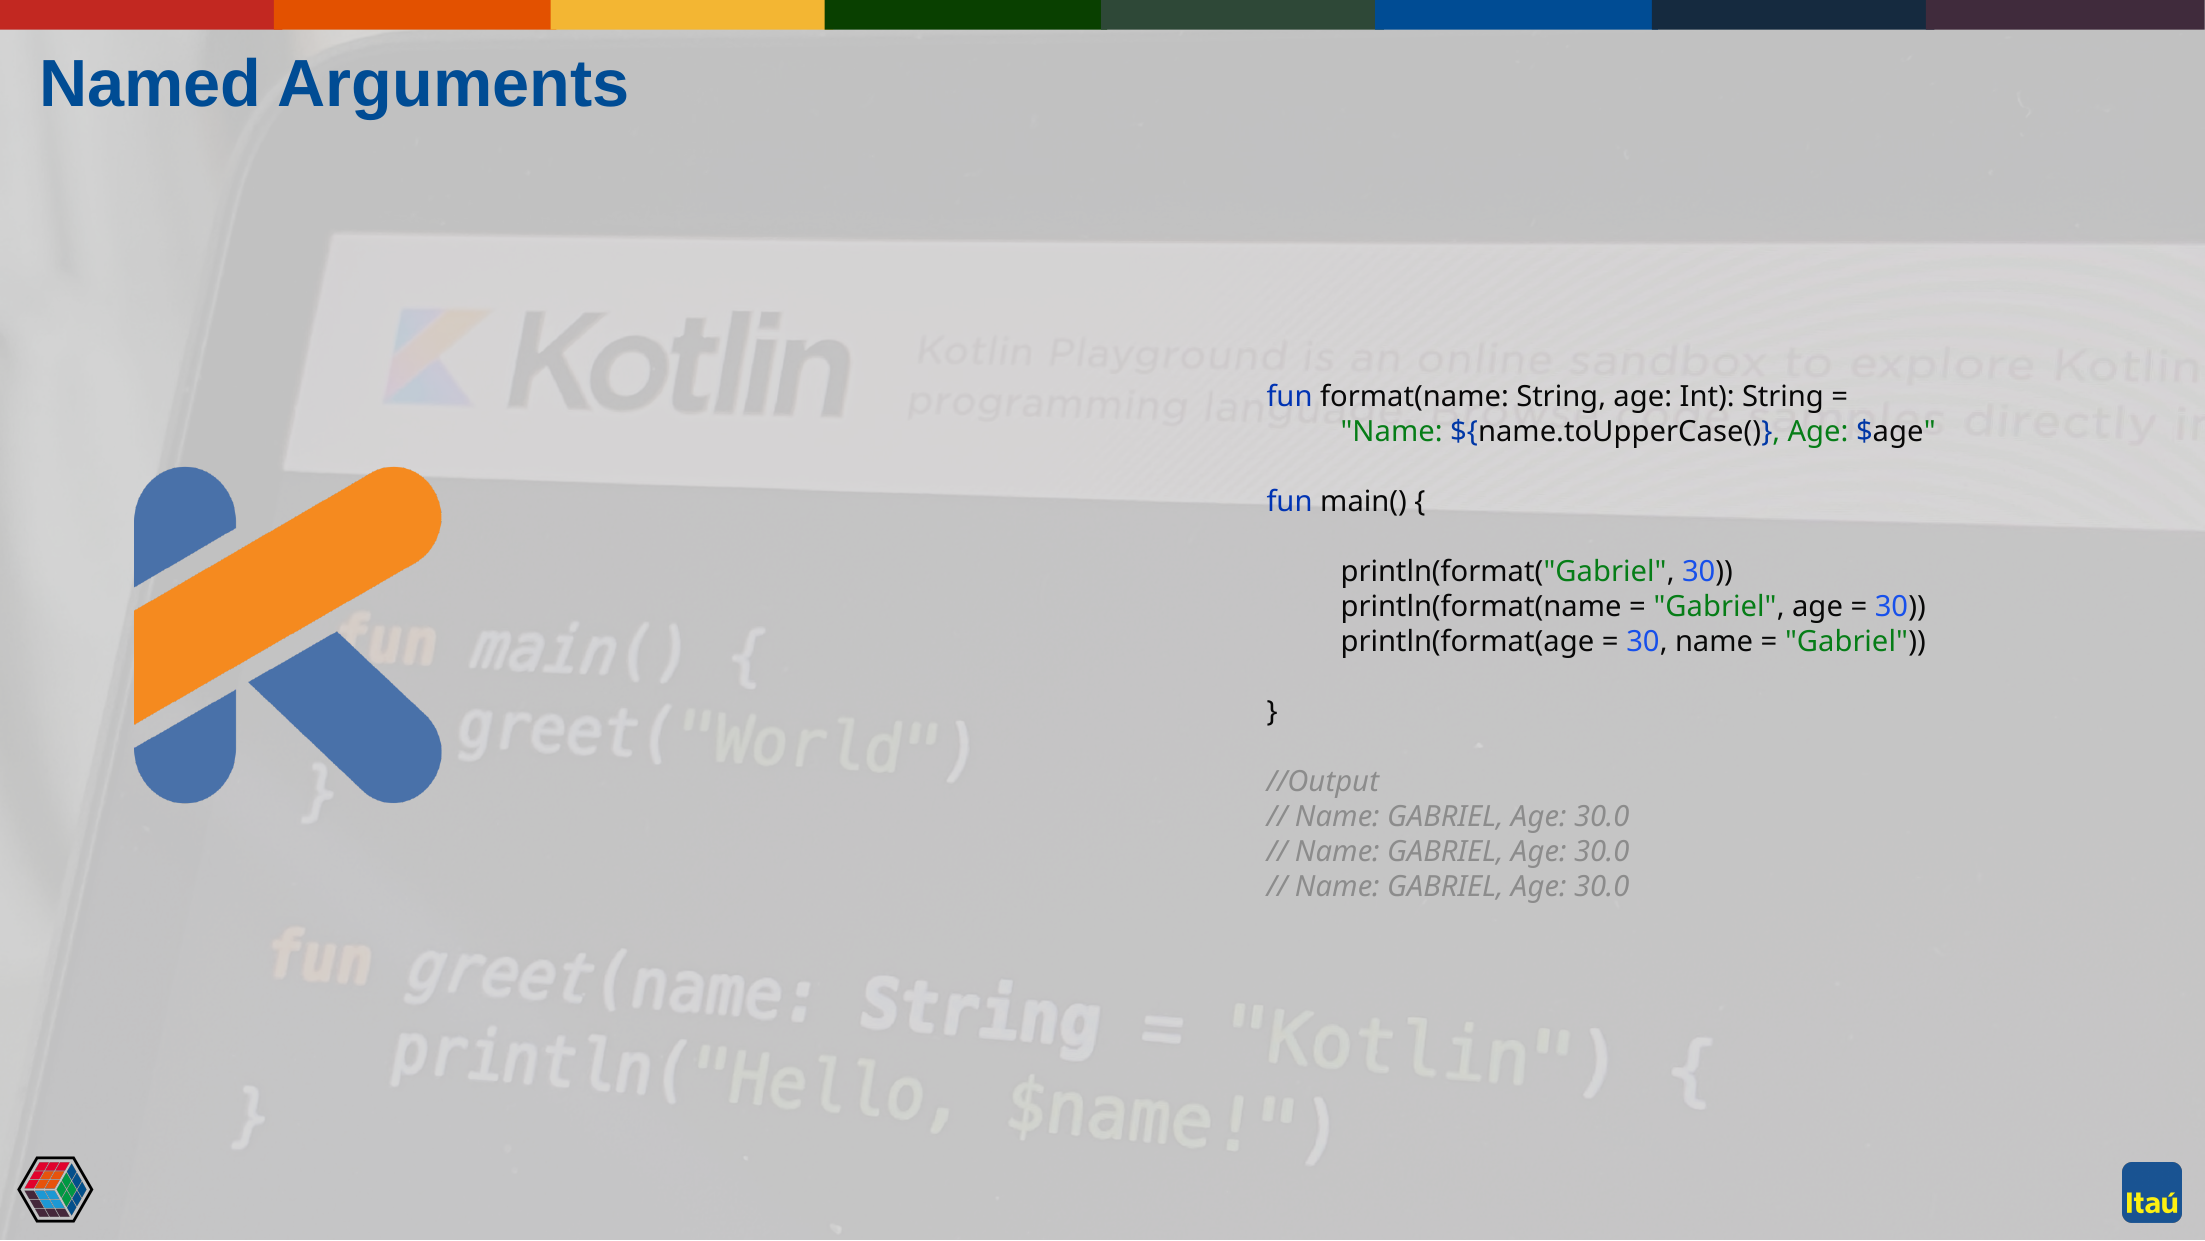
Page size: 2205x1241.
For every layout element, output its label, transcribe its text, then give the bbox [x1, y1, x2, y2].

picture [15, 1149, 95, 1229]
picture [2122, 1162, 2182, 1223]
text_box fun format(name: String, age: Int): String = "Name: ${name.toUpperCase()}, Age: $age" fun main() { println(format("Gabriel", 30)) println(format(name = "Gabriel", age = 30)) println(format(age = 30, name = "Gabriel")) } //Output // Name: GABRIEL, Age: 30.0 // Name: GABRIEL, Age: 30.0 // Name: GABRIEL, Age: 30.0 [1251, 370, 2174, 959]
picture [129, 466, 446, 804]
title Named Arguments [39, 45, 2024, 122]
